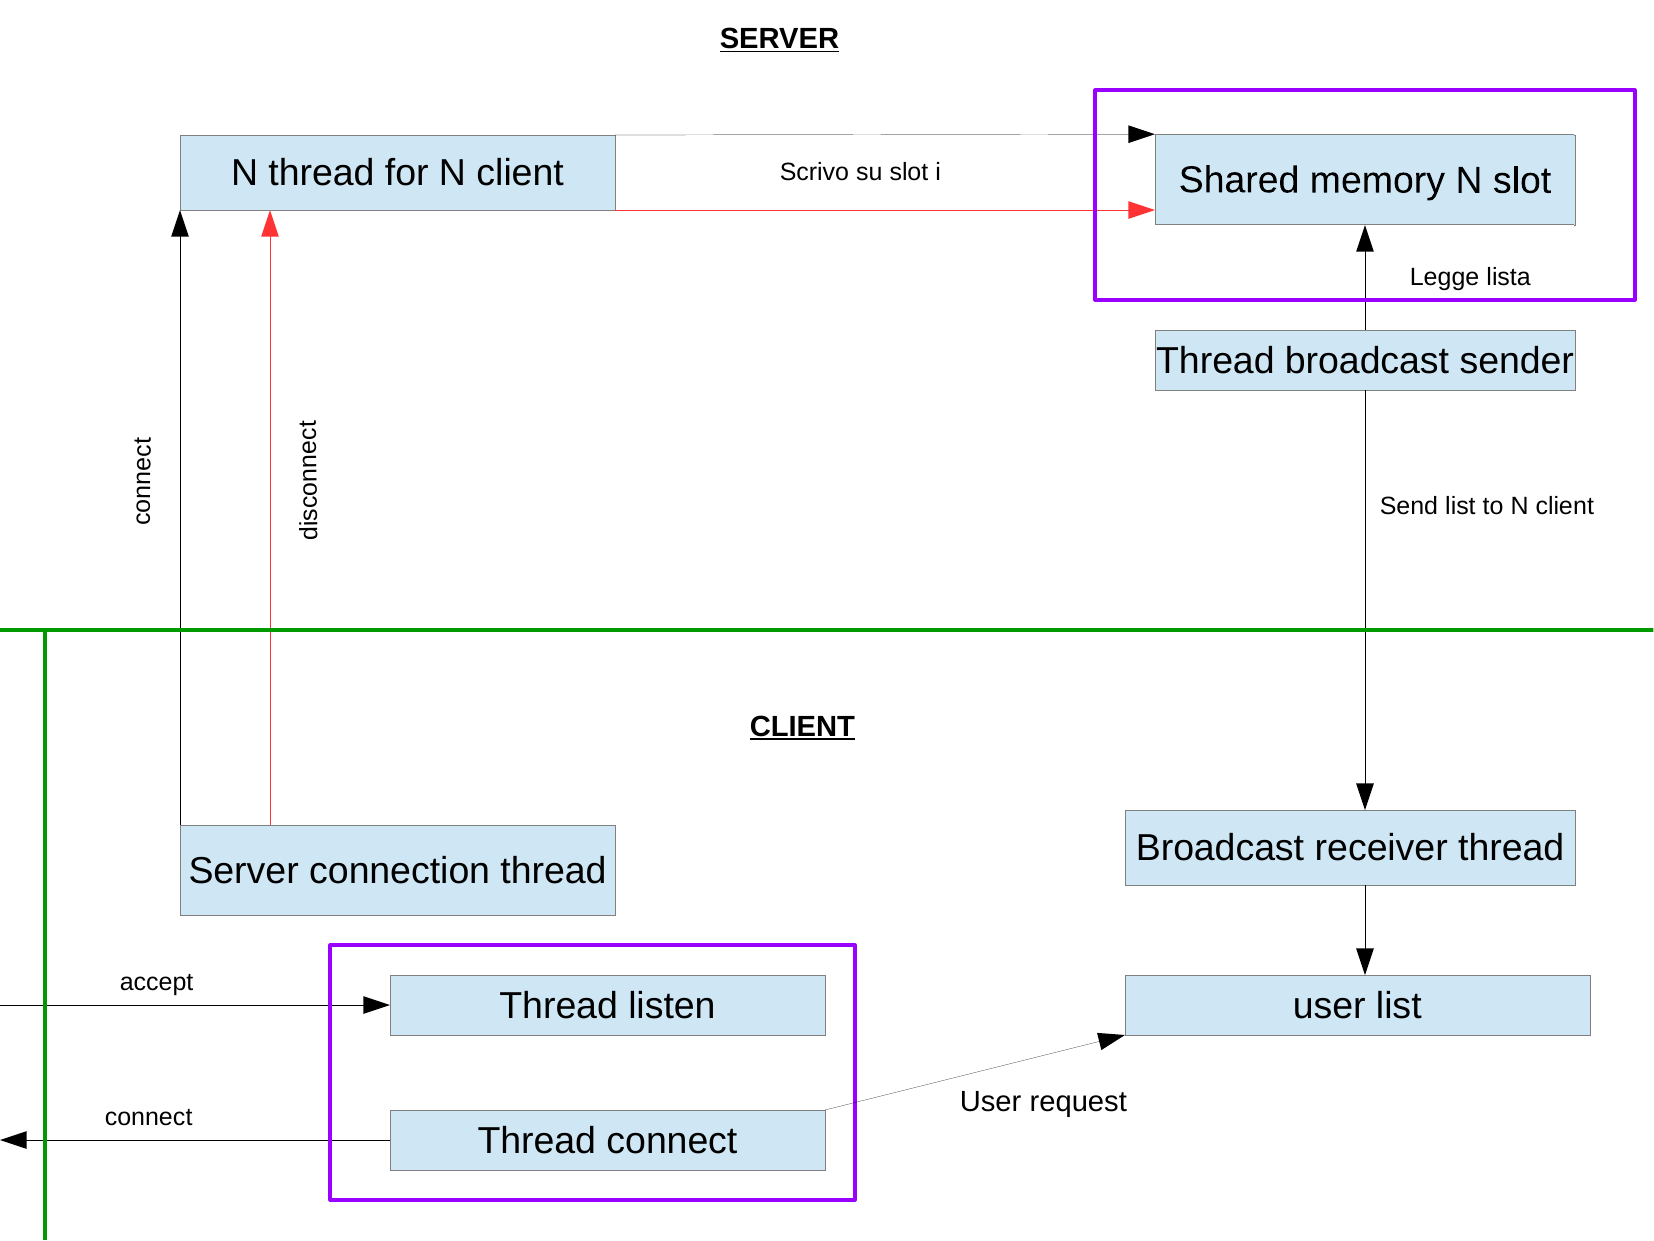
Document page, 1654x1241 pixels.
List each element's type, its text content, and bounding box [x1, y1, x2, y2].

text_box Thread broadcast sender [1155, 330, 1576, 391]
text_box SERVER [705, 15, 1141, 63]
text_box user list [1125, 975, 1591, 1036]
text_box N thread for N client [180, 135, 616, 211]
text_box [1095, 90, 1636, 301]
text_box Scrivo su slot i [765, 150, 976, 193]
text_box connect [119, 405, 164, 541]
text_box [330, 945, 856, 1201]
text_box connect [90, 1095, 286, 1138]
text_box User request [945, 1077, 1201, 1126]
text_box accept [105, 960, 301, 1003]
text_box disconnect [284, 360, 331, 556]
text_box Send list to N client [1365, 484, 1651, 556]
text_box Broadcast receiver thread [1125, 810, 1576, 886]
text_box Server connection thread [180, 825, 616, 916]
text_box CLIENT [735, 702, 871, 751]
